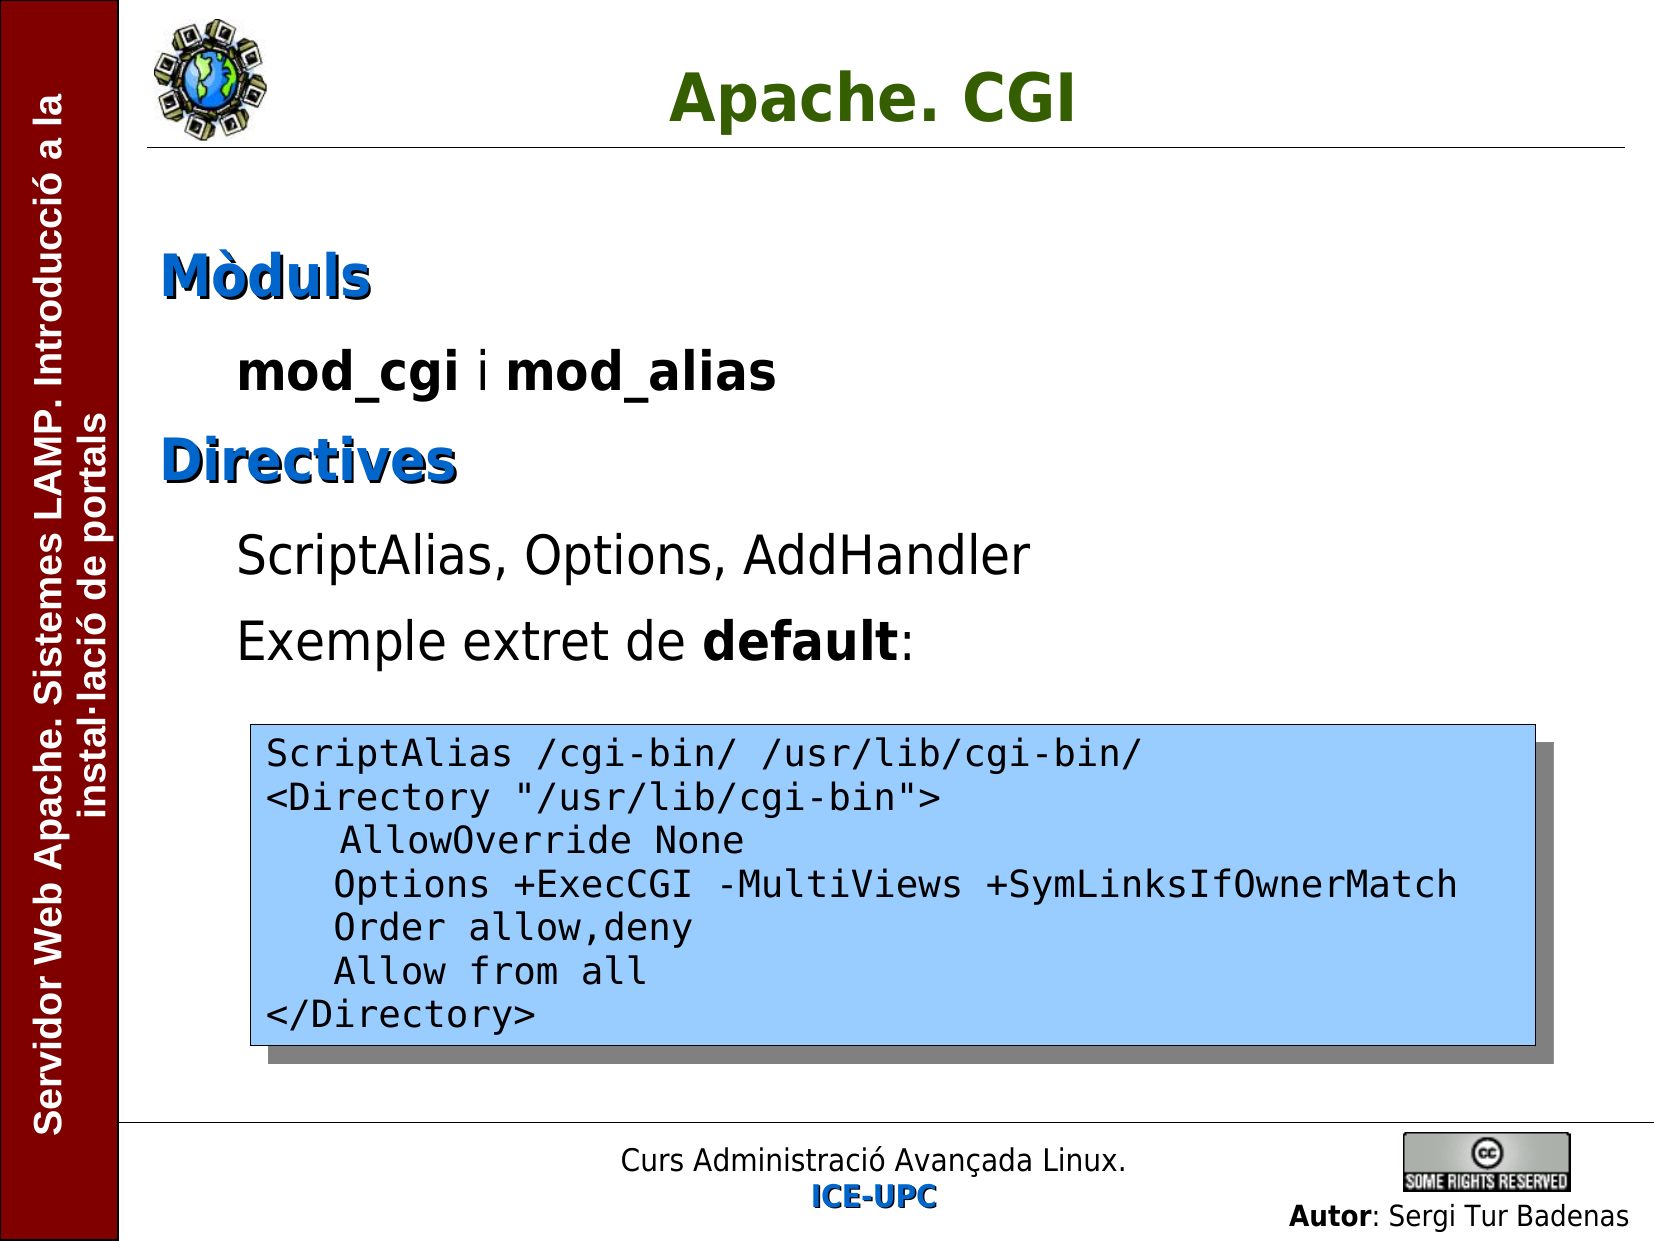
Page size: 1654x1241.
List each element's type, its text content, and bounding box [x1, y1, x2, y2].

list Mòduls mod_cgi i mod_alias Directives ScriptAlias, Options, AddHandler Exemple extret de default: [141, 242, 1630, 1078]
title Apache. CGI [129, 56, 1619, 141]
text_box ScriptAlias /cgi-bin/ /usr/lib/cgi-bin/ <Directory "/usr/lib/cgi-bin"> AllowOverride None Options +ExecCGI -MultiViews +SymLinksIfOwnerMatch Order allow,deny Allow from all </Directory> [250, 724, 1536, 1046]
picture [154, 19, 268, 56]
picture [1403, 1132, 1571, 1192]
